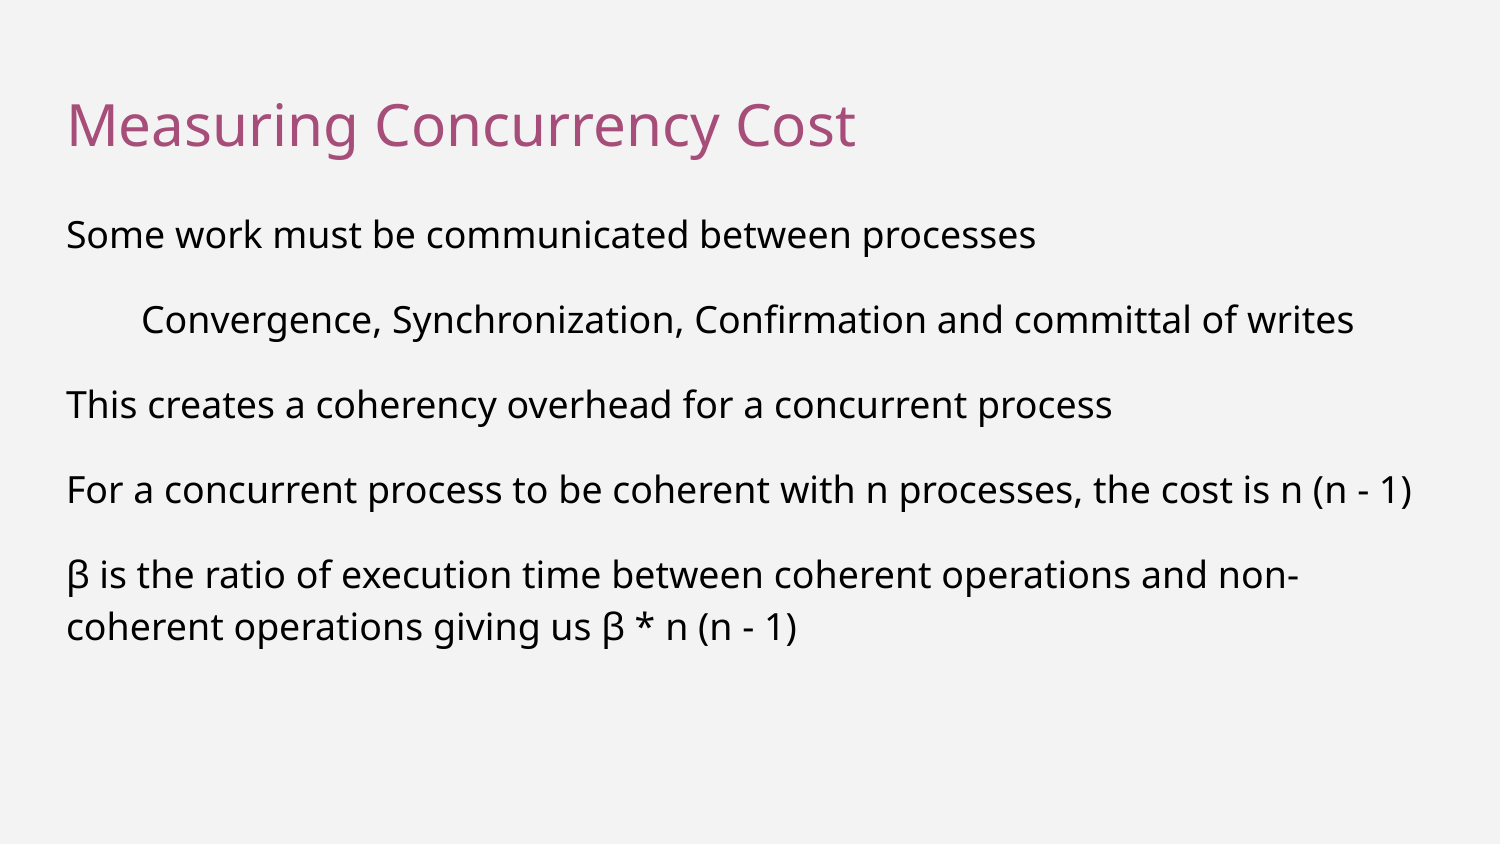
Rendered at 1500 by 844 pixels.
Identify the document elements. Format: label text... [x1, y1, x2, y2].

list Some work must be communicated between processes Convergence, Synchronization, Confirmation and committal of writes This creates a coherency overhead for a concurrent process For a concurrent process to be coherent with n processes, the cost is n (n - 1) β is the ratio of execution time between coherent operations and non-coherent operations giving us β * n (n - 1) [51, 189, 1449, 750]
title Measuring Concurrency Cost [51, 72, 1449, 167]
